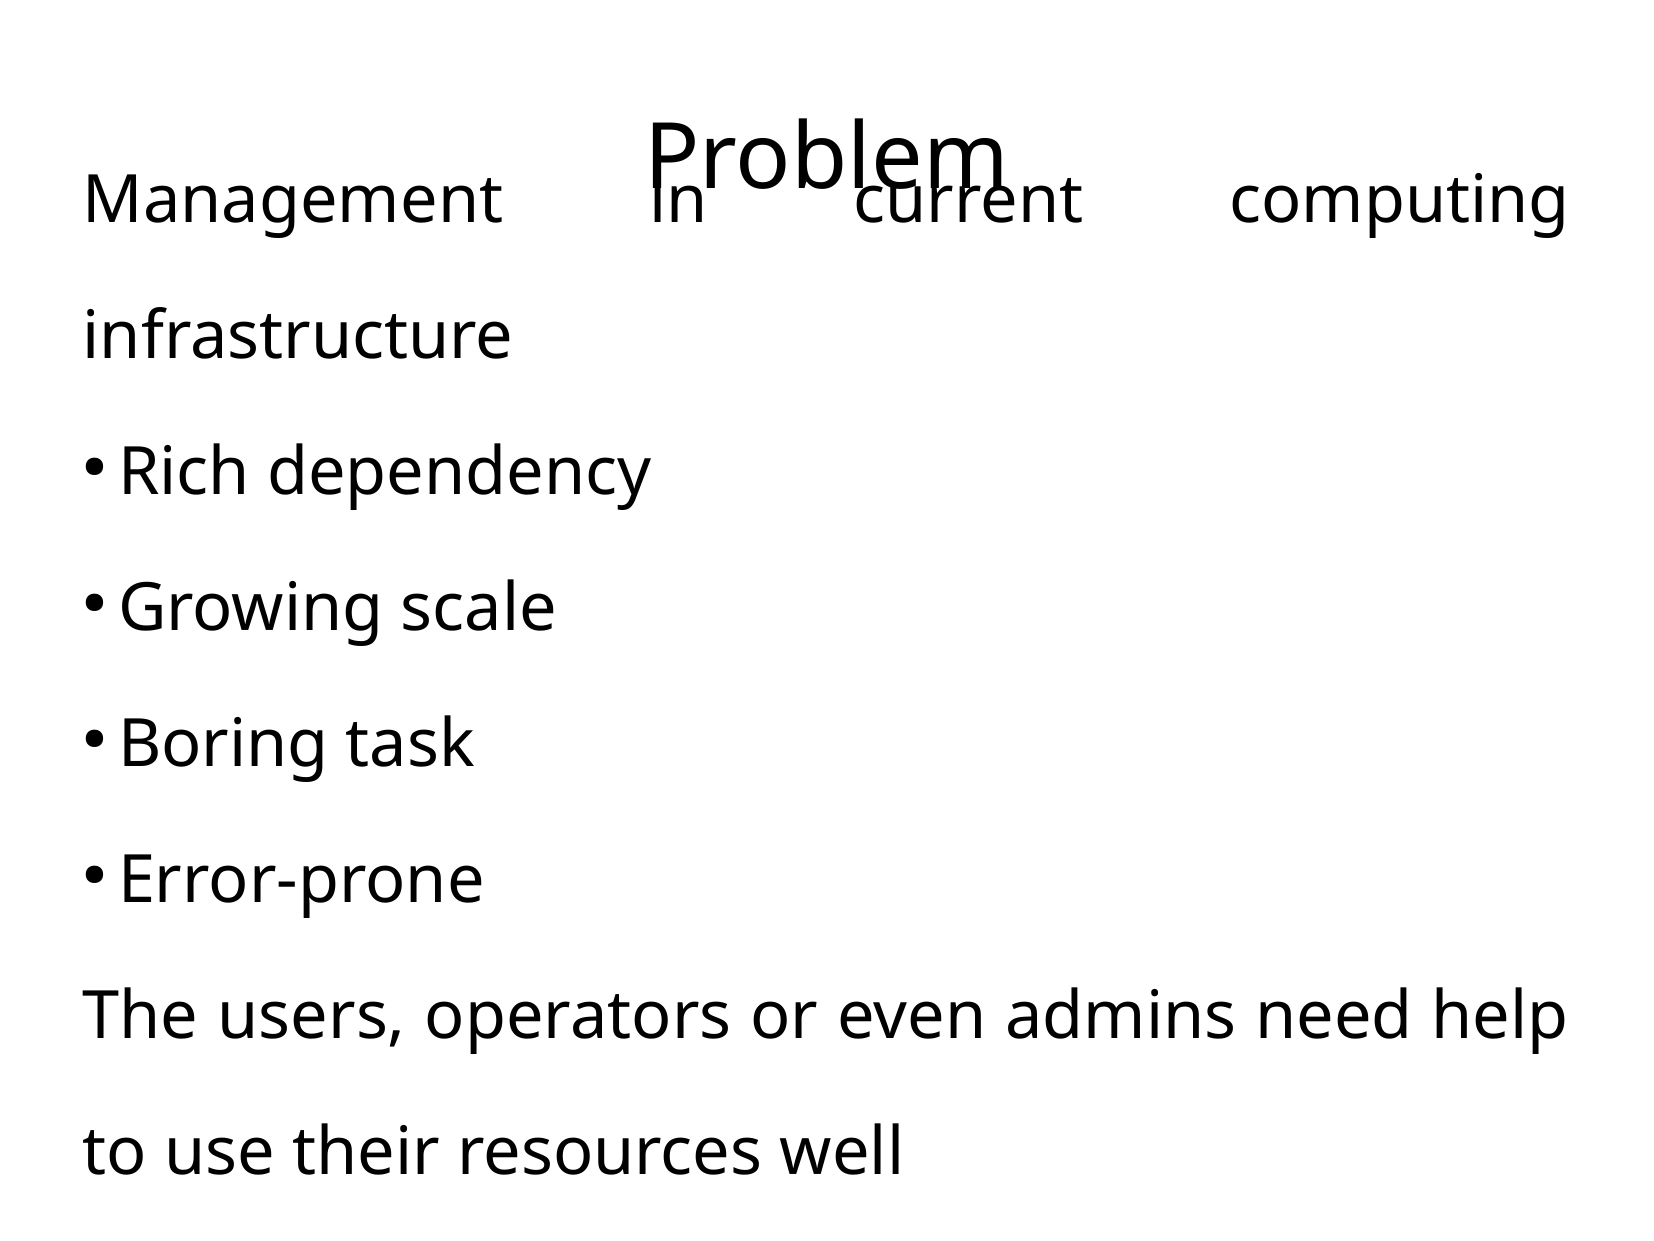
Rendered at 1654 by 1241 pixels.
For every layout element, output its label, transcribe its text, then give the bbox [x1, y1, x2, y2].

title Problem [990, 190, 1008, 201]
title Problem [450, 191, 468, 202]
subtitle Management in current computing infrastructure Rich dependency Growing scale Boring task Error-prone The users, operators or even admins need help to use their resources well [82, 202, 1571, 1097]
title Problem [1538, 191, 1557, 202]
title Problem [1335, 191, 1352, 202]
title Problem [122, 182, 130, 202]
title Problem [1313, 191, 1329, 202]
title Problem [1376, 191, 1395, 202]
title Problem [310, 190, 328, 201]
title Problem [678, 191, 696, 202]
title Problem [269, 191, 288, 202]
title Problem [1030, 191, 1048, 202]
title Problem [1499, 191, 1517, 202]
title Problem [94, 182, 102, 202]
title Problem [82, 49, 1571, 202]
title Problem [410, 190, 428, 201]
title Problem [371, 191, 388, 202]
title Problem [1271, 191, 1292, 202]
title Problem [192, 191, 210, 202]
title Problem [349, 191, 365, 202]
